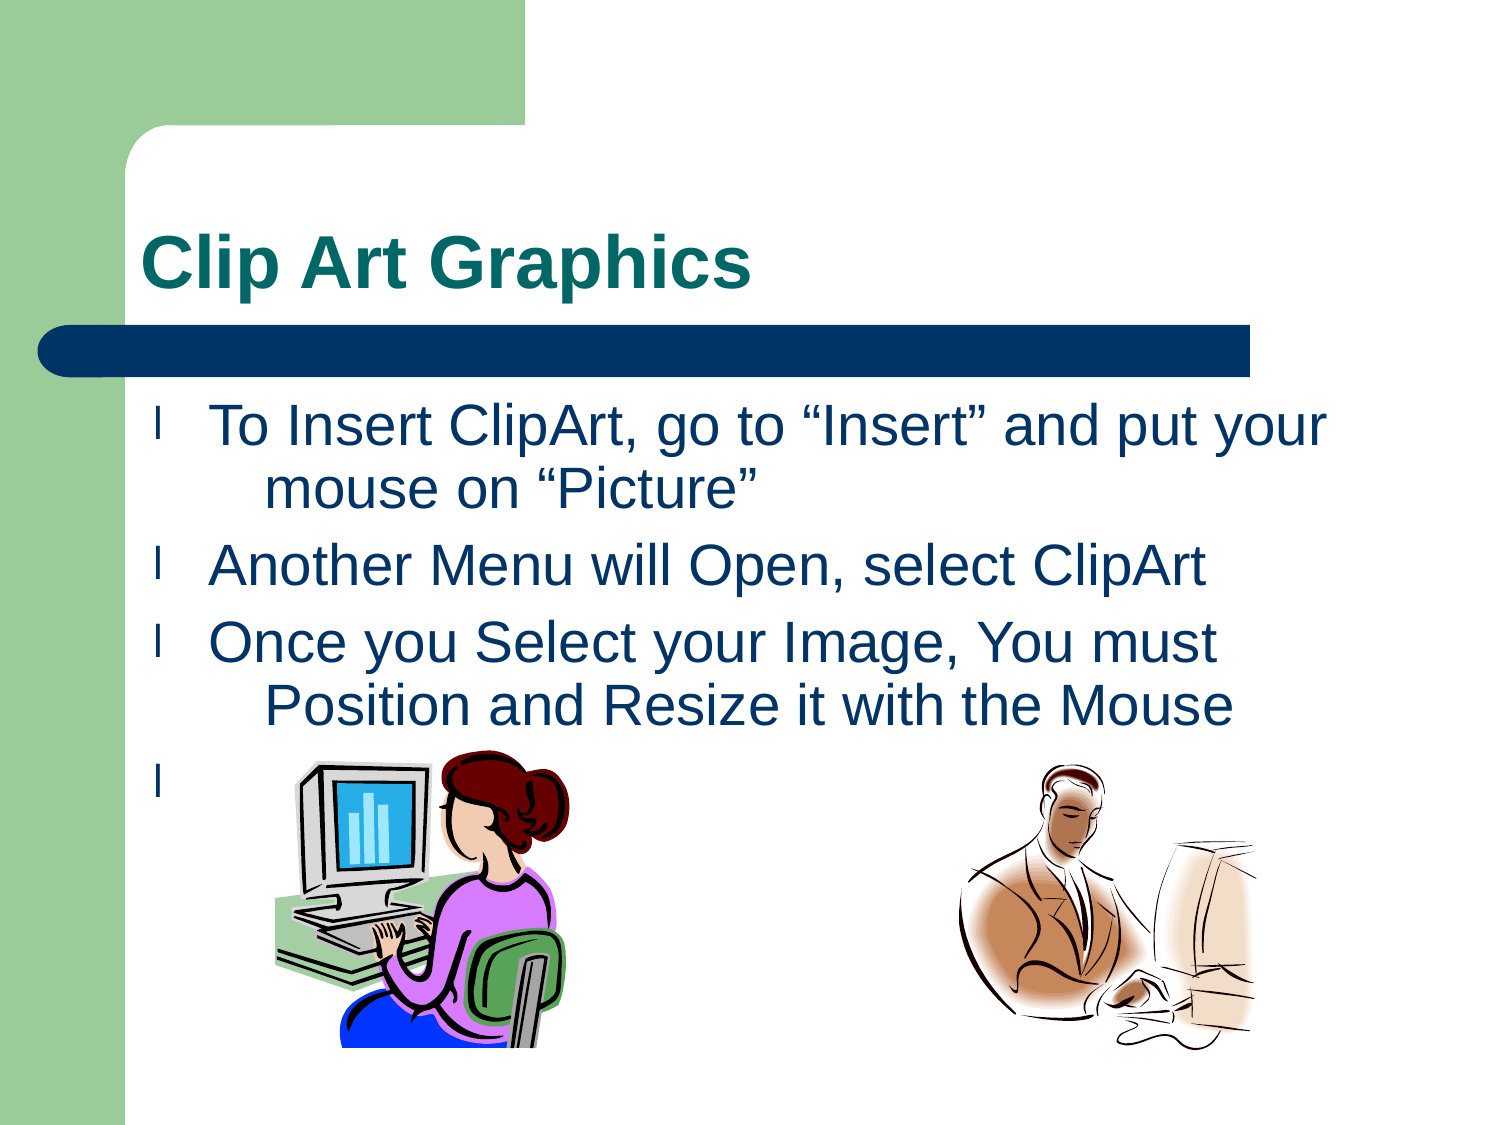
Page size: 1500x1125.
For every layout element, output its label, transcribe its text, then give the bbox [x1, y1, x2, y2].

list To Insert ClipArt, go to “Insert” and put your mouse on “Picture” Another Menu will Open, select ClipArt Once you Select your Image, You must Position and Resize it with the Mouse [137, 387, 1400, 763]
picture [950, 762, 1257, 1054]
title Clip Art Graphics [125, 125, 1426, 313]
picture [275, 750, 570, 1051]
